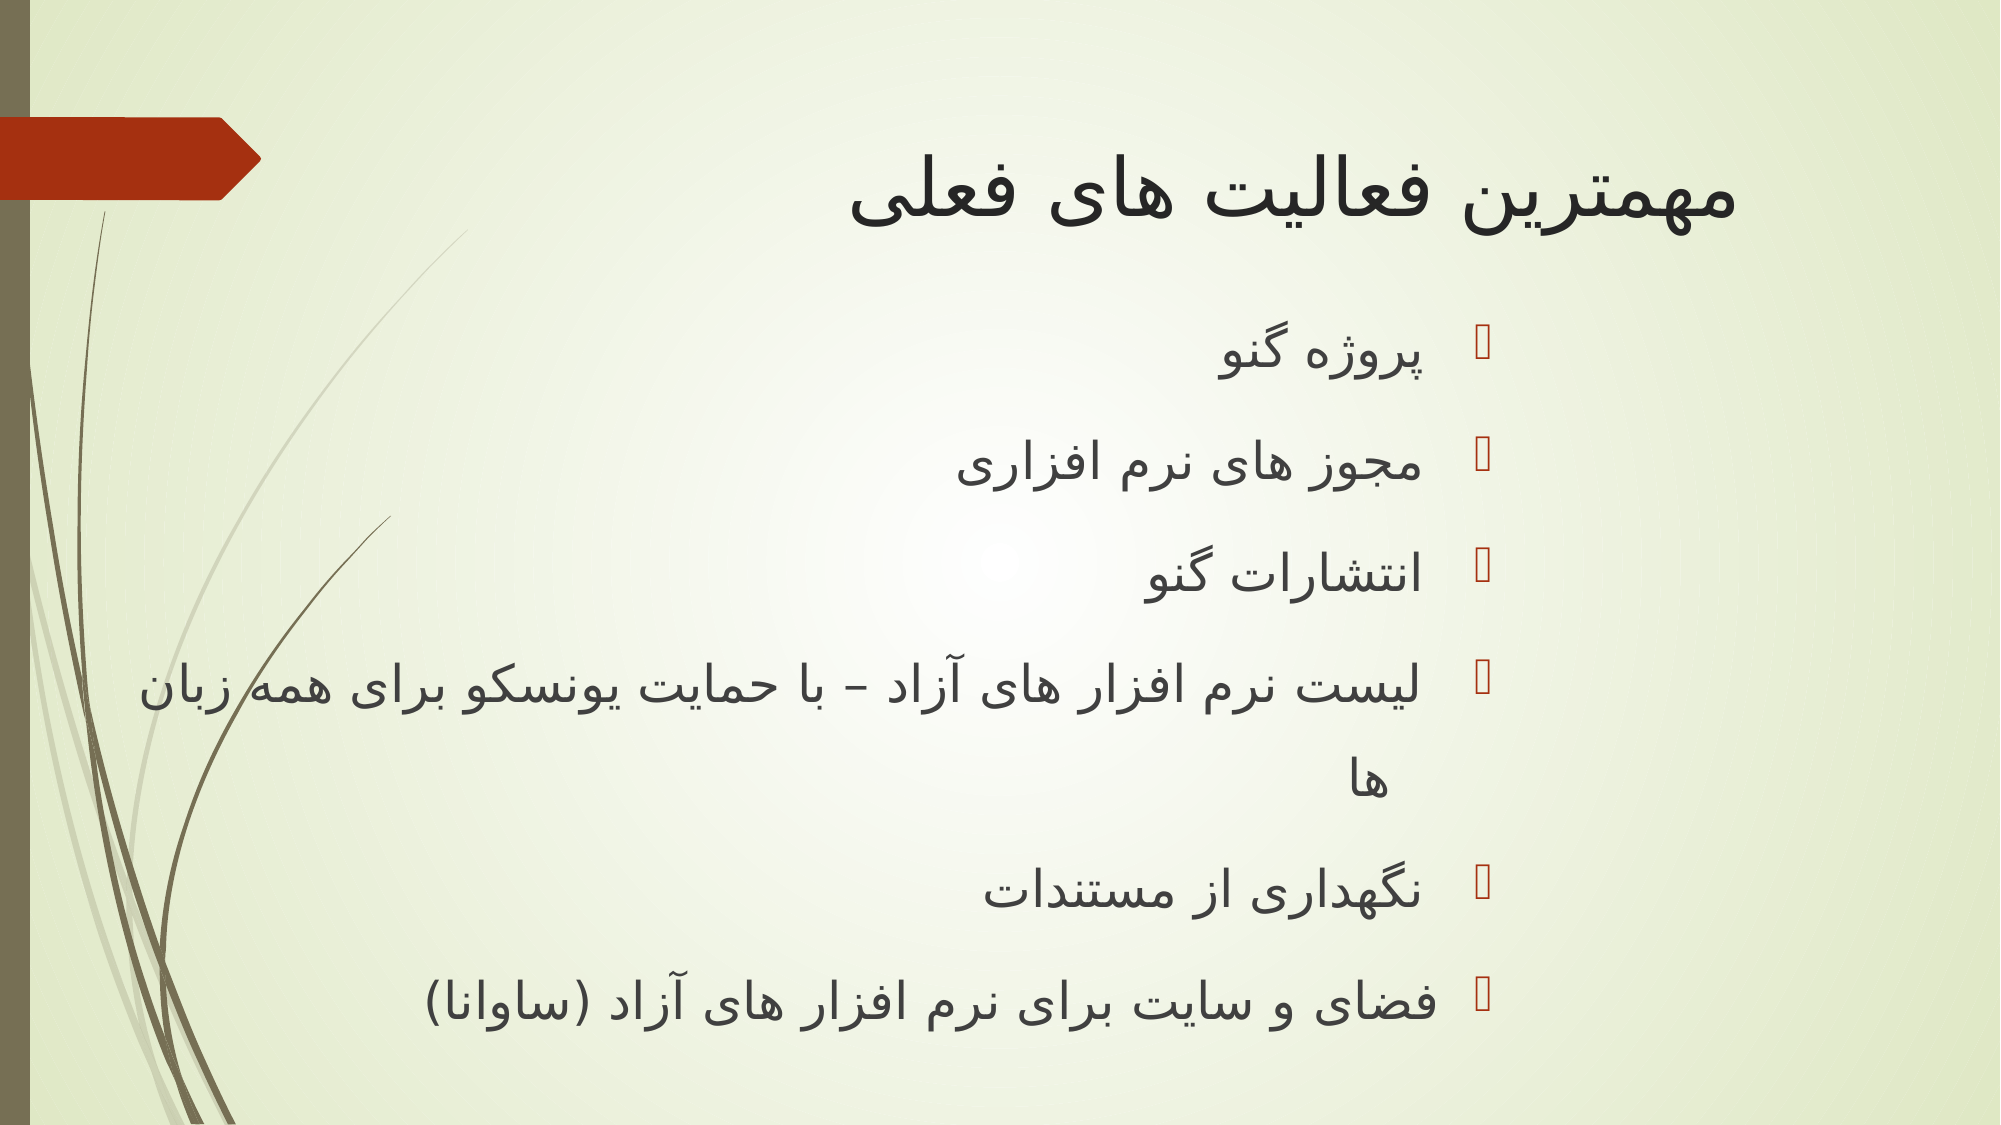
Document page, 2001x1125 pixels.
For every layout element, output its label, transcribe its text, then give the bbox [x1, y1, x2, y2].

text_box پروژه گنو مجوز های نرم افزاری انتشارات گنو لیست نرم افزار های آزاد – با حمایت یونسکو برای همه زبان ها نگهداری از مستندات فضای و سایت برای نرم افزار های آزاد (ساوانا) [70, 274, 1506, 1041]
text_box مهمترین فعالیت های فعلی [832, 127, 1788, 297]
